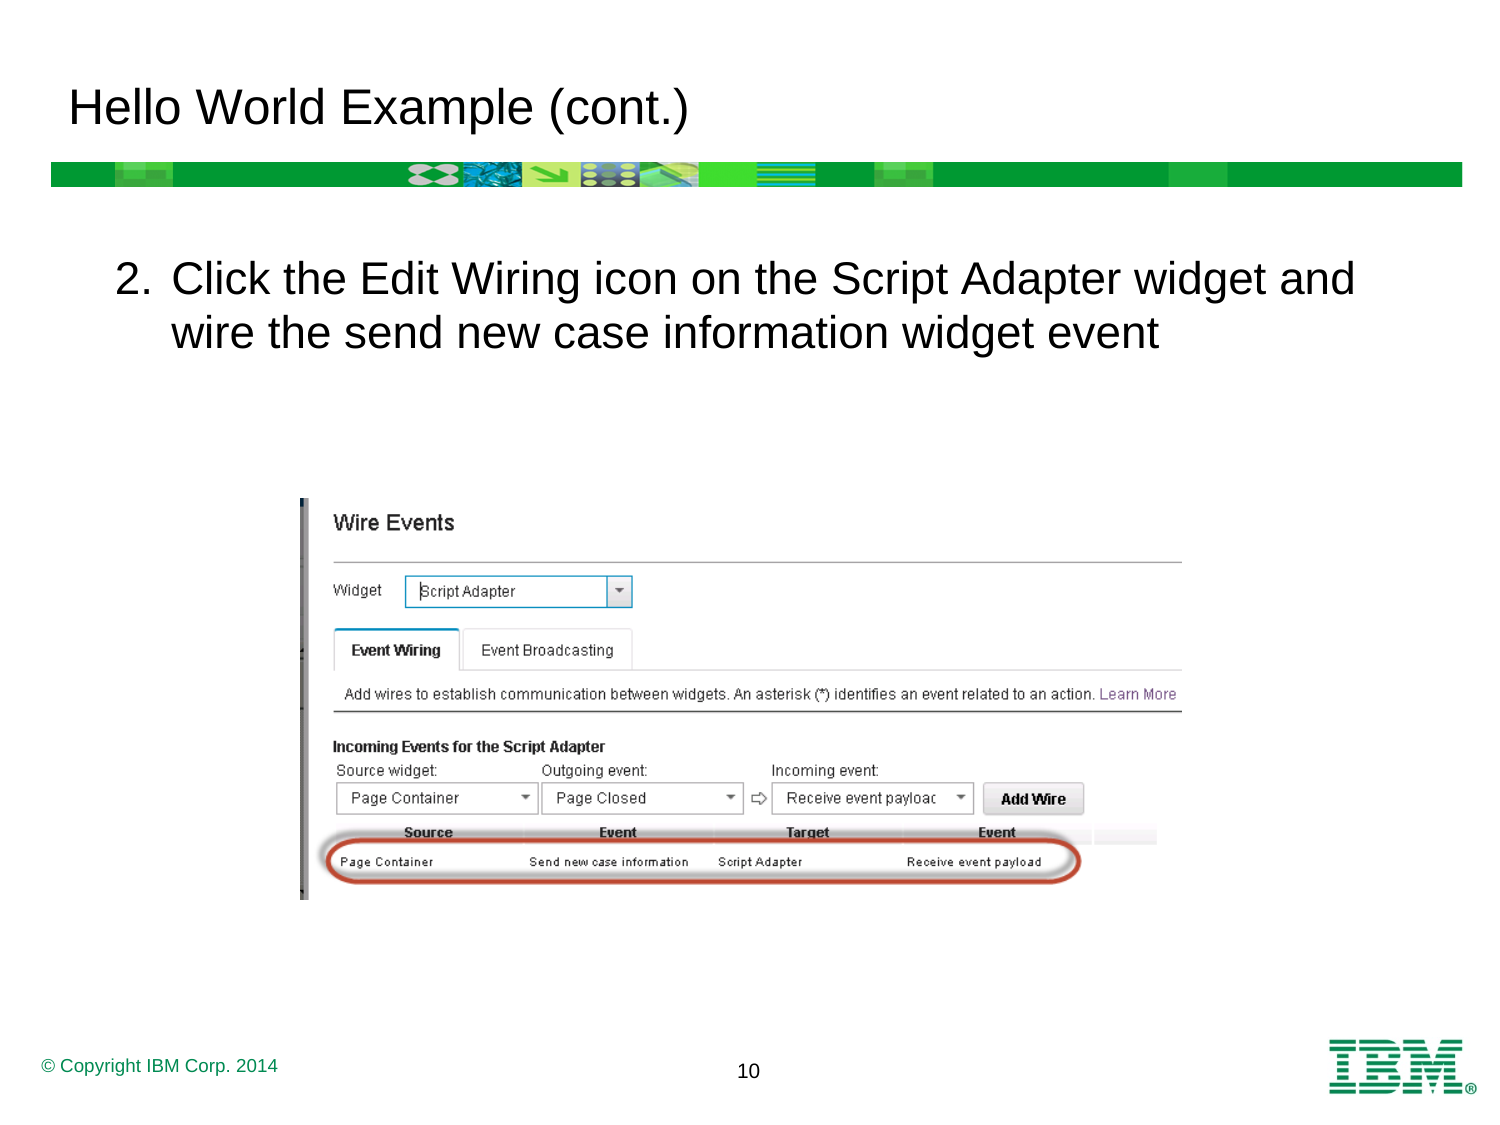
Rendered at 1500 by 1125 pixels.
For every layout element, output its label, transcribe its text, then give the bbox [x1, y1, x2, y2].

picture [1327, 1037, 1479, 1096]
picture [300, 498, 1182, 901]
list Click the Edit Wiring icon on the Script Adapter widget and wire the send new case information widget event [24, 243, 1463, 1038]
picture [50, 161, 1463, 189]
title Hello World Example (cont.) [53, 69, 1239, 144]
